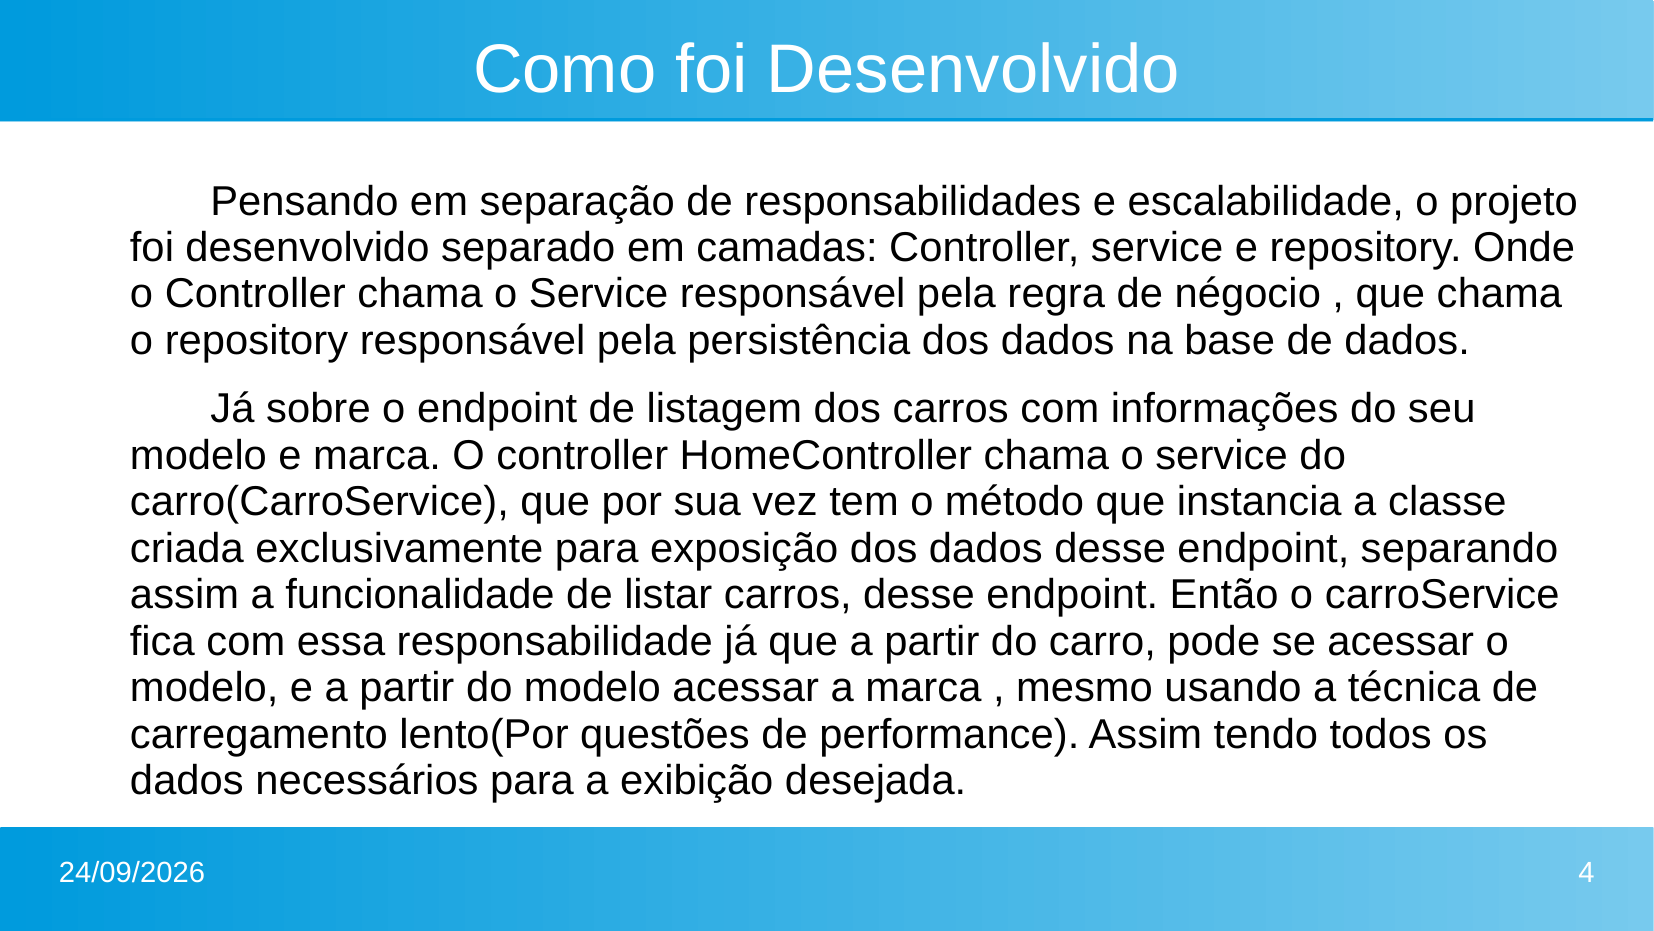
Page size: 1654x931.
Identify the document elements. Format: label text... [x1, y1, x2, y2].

list Pensando em separação de responsabilidades e escalabilidade, o projeto foi desenvolvido separado em camadas: Controller, service e repository. Onde o Controller chama o Service responsável pela regra de négocio , que chama o repository responsável pela persistência dos dados na base de dados. Já sobre o endpoint de listagem dos carros com informações do seu modelo e marca. O controller HomeController chama o service do carro(CarroService), que por sua vez tem o método que instancia a classe criada exclusivamente para exposição dos dados desse endpoint, separando assim a funcionalidade de listar carros, desse endpoint. Então o carroService fica com essa responsabilidade já que a partir do carro, pode se acessar o modelo, e a partir do modelo acessar a marca , mesmo usando a técnica de carregamento lento(Por questões de performance). Assim tendo todos os dados necessários para a exibição desejada. [59, 177, 1595, 768]
title Como foi Desenvolvido [59, 29, 1595, 108]
